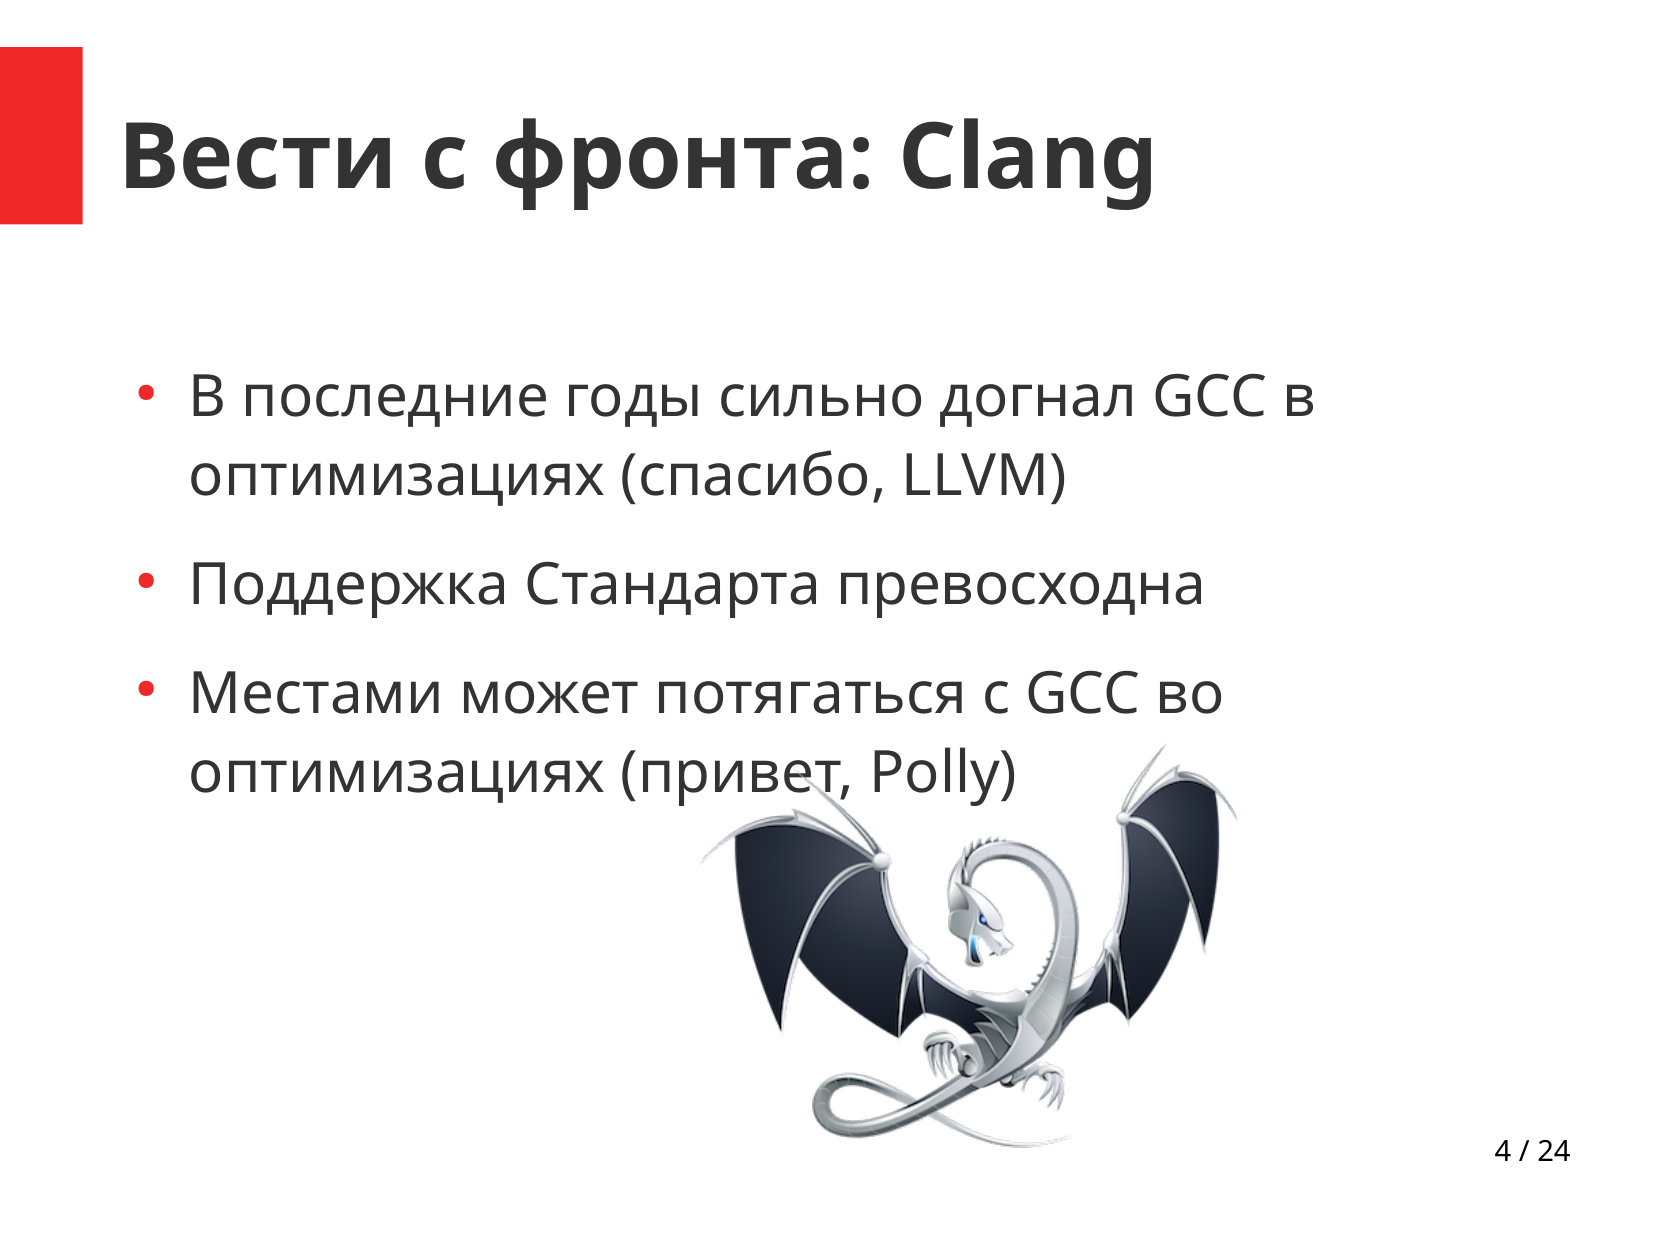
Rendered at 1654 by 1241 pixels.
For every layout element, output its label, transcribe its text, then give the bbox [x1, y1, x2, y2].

picture [697, 674, 1241, 1217]
title Вести с фронта: Clang [118, 49, 1571, 257]
list В последние годы сильно догнал GCC в оптимизациях (спасибо, LLVM) Поддержка Стандарта превосходна Местами может потягаться с GCC во оптимизациях (привет, Polly) [118, 354, 1536, 1074]
